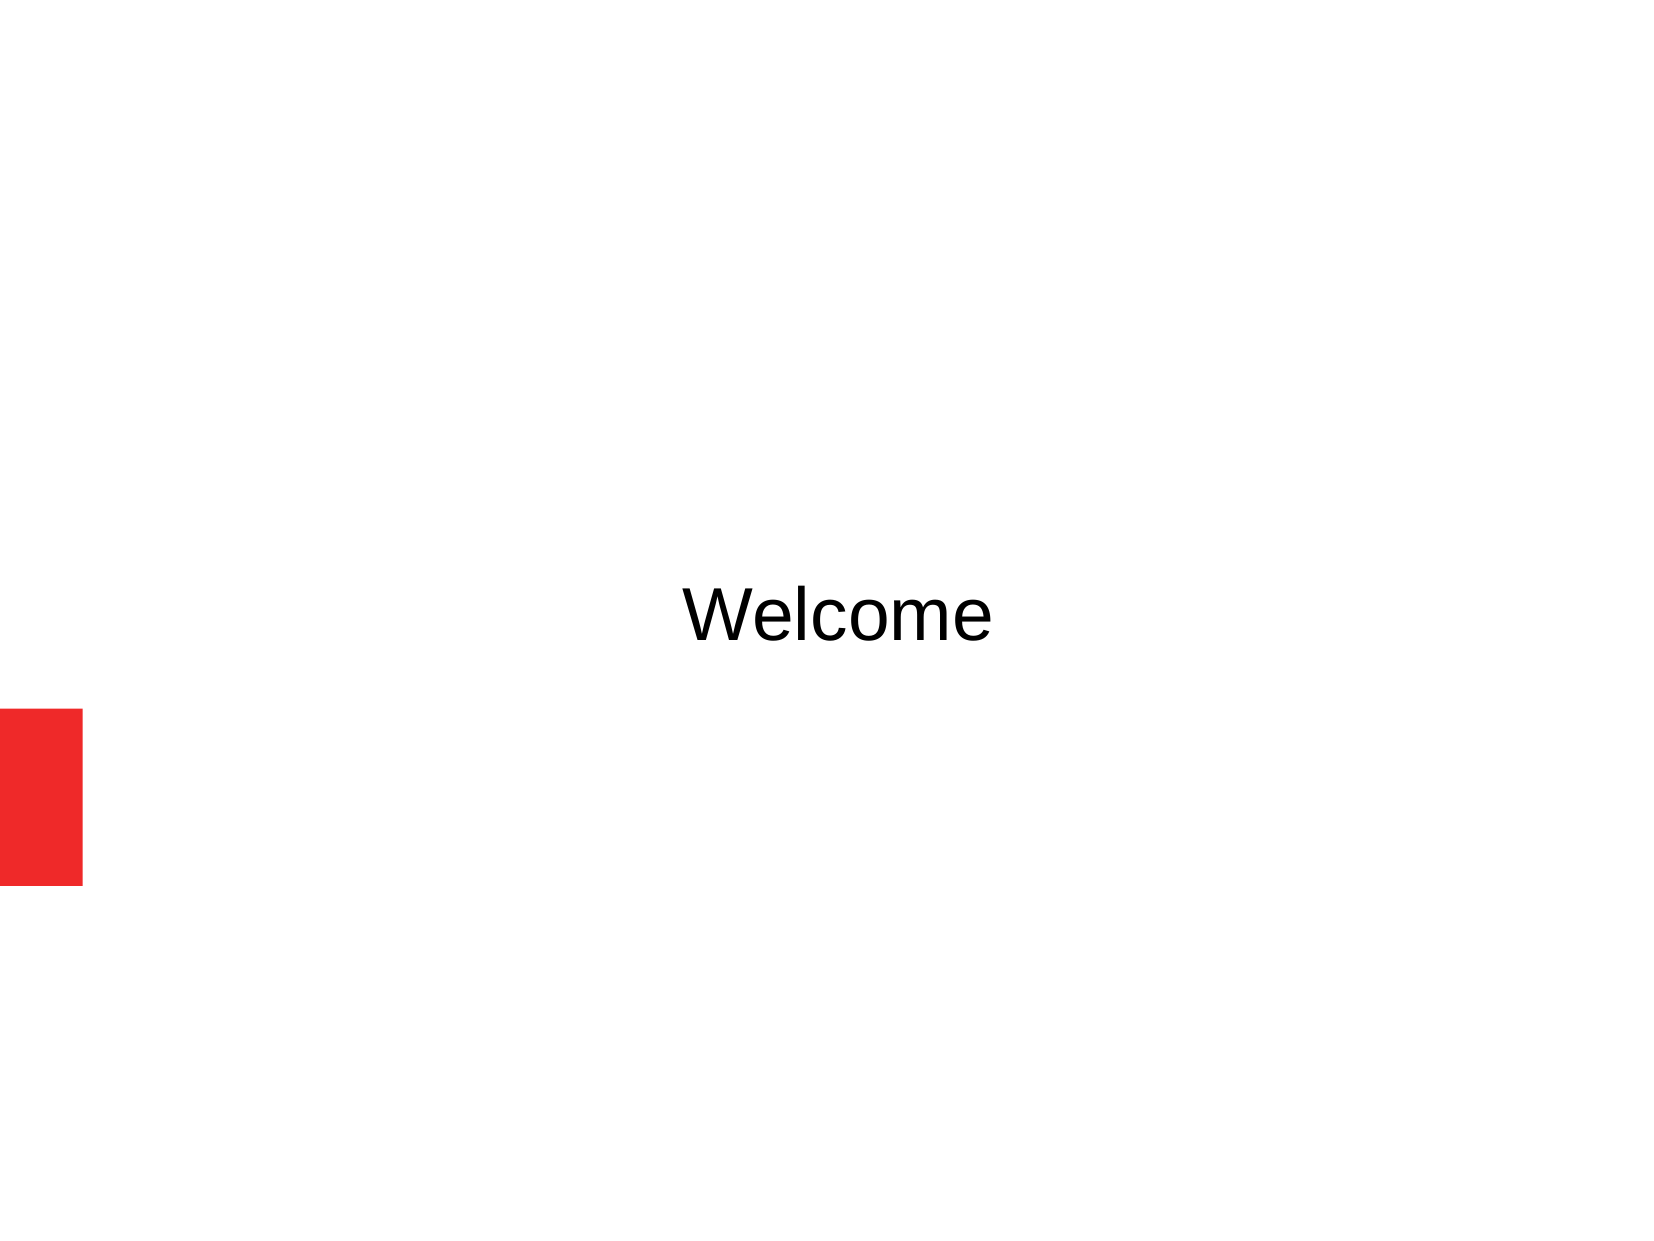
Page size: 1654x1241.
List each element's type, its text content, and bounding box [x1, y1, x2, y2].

subtitle Welcome [94, 448, 1583, 780]
